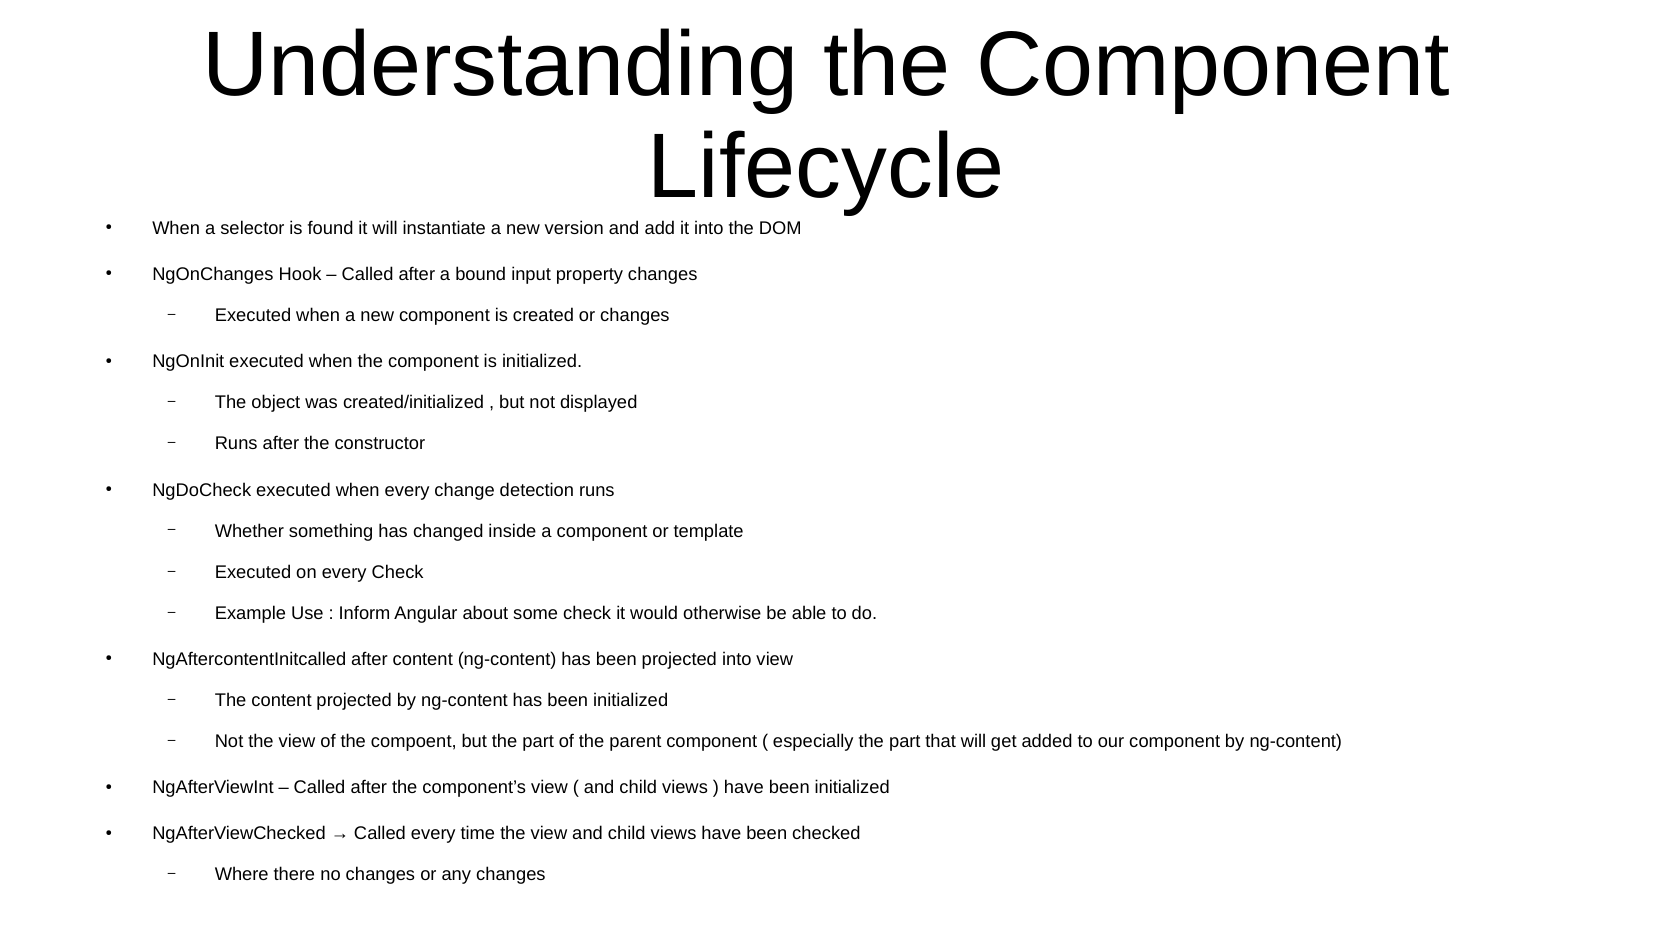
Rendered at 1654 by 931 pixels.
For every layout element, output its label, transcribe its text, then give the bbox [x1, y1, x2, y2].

title Understanding the Component Lifecycle [82, 28, 1571, 201]
list When a selector is found it will instantiate a new version and add it into the DOM NgOnChanges Hook – Called after a bound input property changes Executed when a new component is created or changes NgOnInit executed when the component is initialized. The object was created/initialized , but not displayed Runs after the constructor NgDoCheck executed when every change detection runs Whether something has changed inside a component or template Executed on every Check Example Use : Inform Angular about some check it would otherwise be able to do. NgAftercontentInitcalled after content (ng-content) has been projected into view The content projected by ng-content has been initialized Not the view of the compoent, but the part of the parent component ( especially the part that will get added to our component by ng-content) NgAfterViewInt – Called after the component’s view ( and child views ) have been initialized NgAfterViewChecked → Called every time the view and child views have been checked Where there no changes or any changes [90, 217, 1583, 886]
